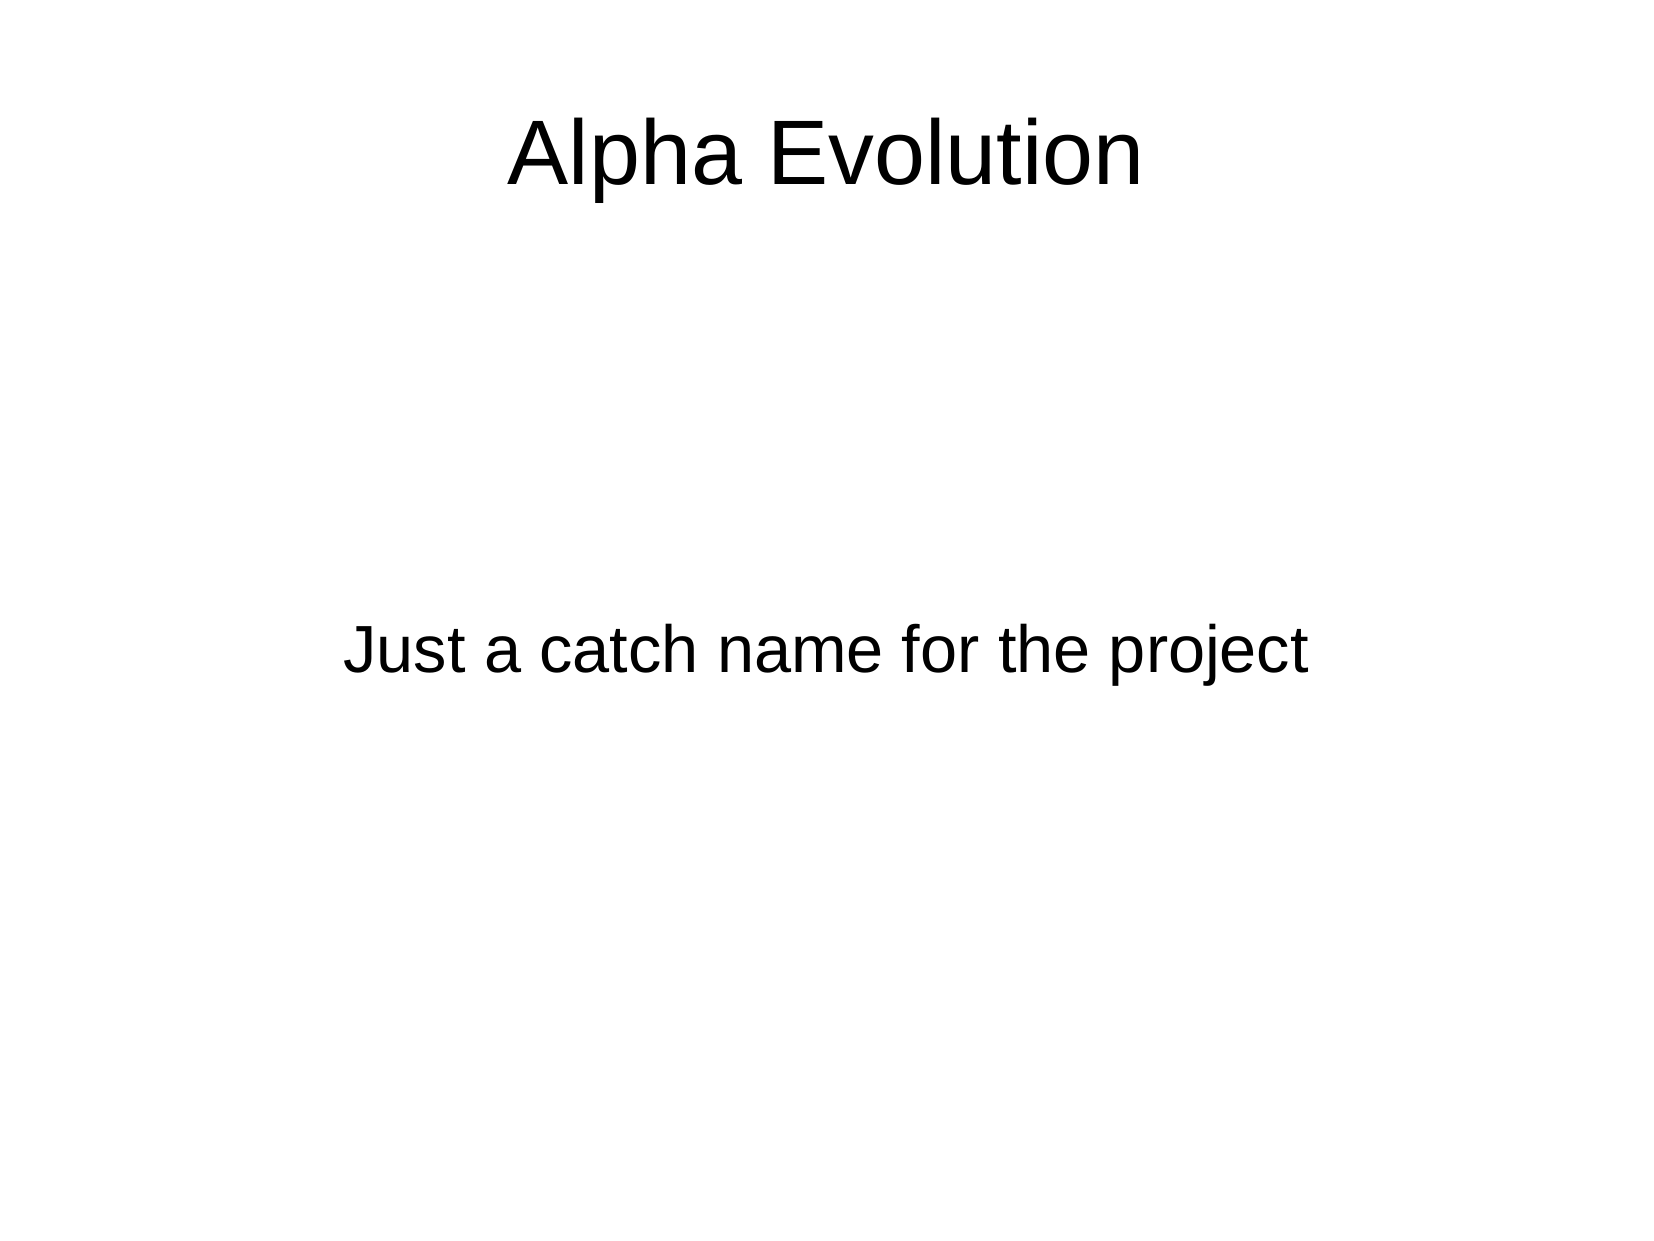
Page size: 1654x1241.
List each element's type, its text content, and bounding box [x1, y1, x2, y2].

title Alpha Evolution [82, 49, 1571, 257]
subtitle Just a catch name for the project [82, 290, 1571, 1010]
